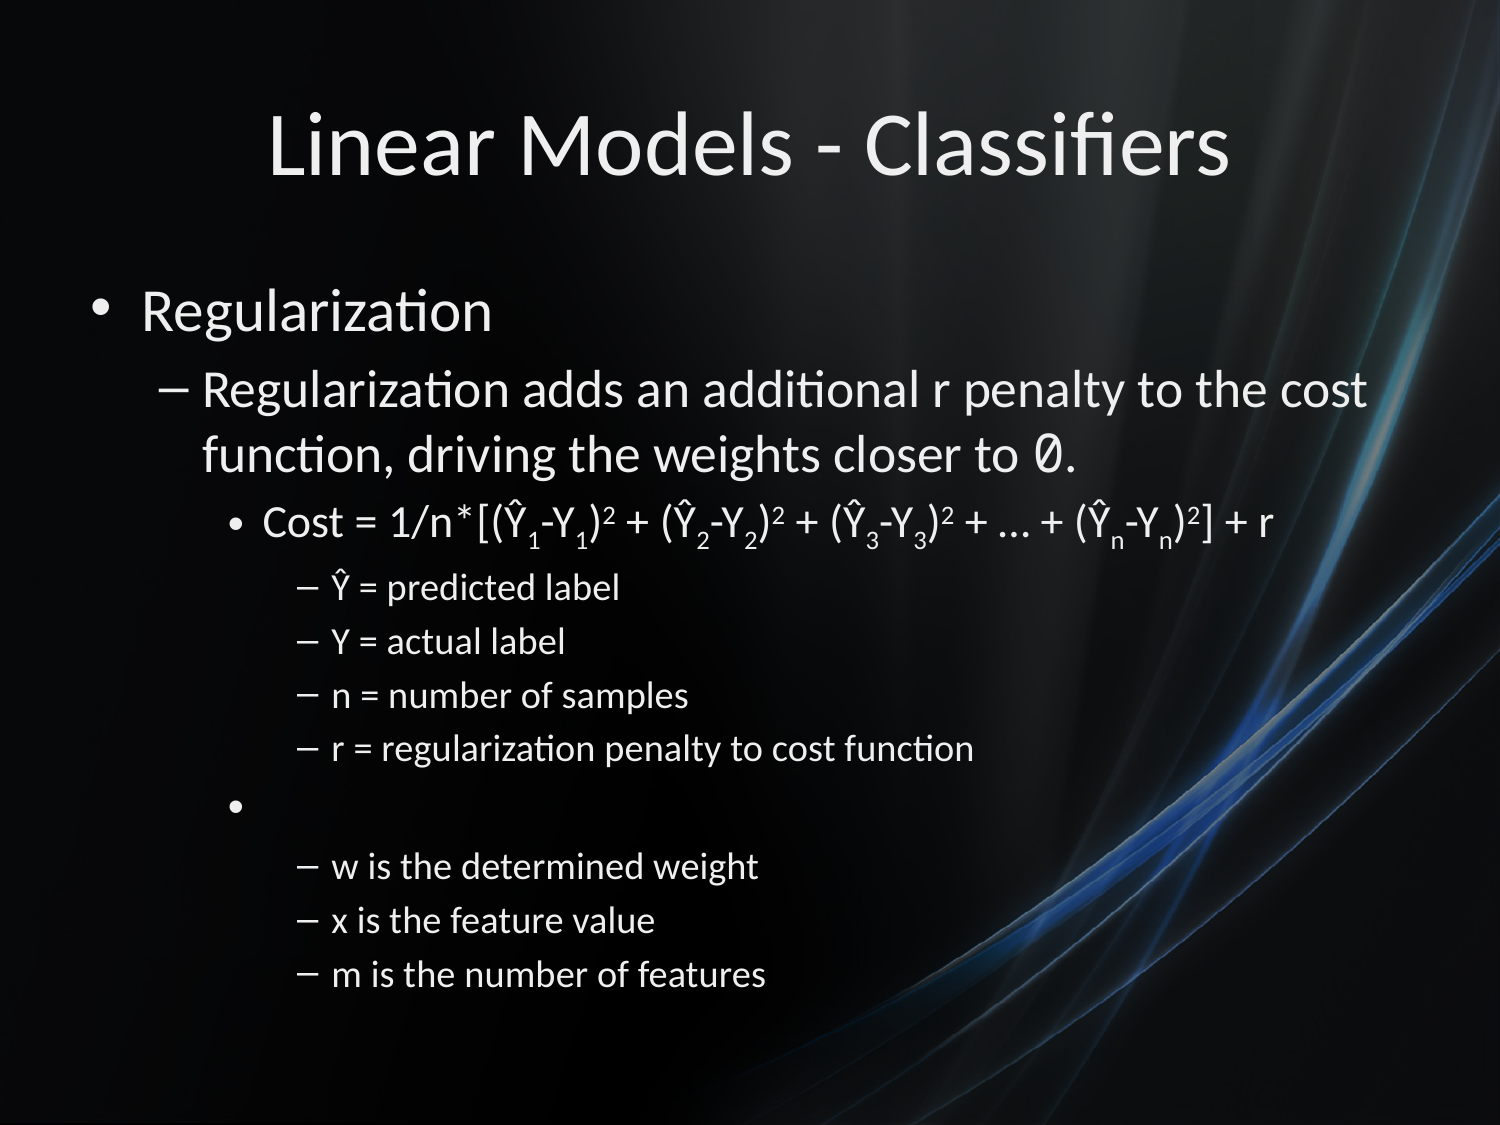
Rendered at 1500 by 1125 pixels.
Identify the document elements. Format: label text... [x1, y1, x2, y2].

picture [0, 0, 1500, 1125]
title Linear Models - Classifiers [75, 45, 1425, 233]
list Regularization Regularization adds an additional r penalty to the cost function, driving the weights closer to 0. Cost = 1/n*[(Ŷ1-Y1)2 + (Ŷ2-Y2)2 + (Ŷ3-Y3)2 + … + (Ŷn-Yn)2] + r Ŷ = predicted label Y = actual label n = number of samples r = regularization penalty to cost function w is the determined weight x is the feature value m is the number of features [75, 262, 1425, 1005]
